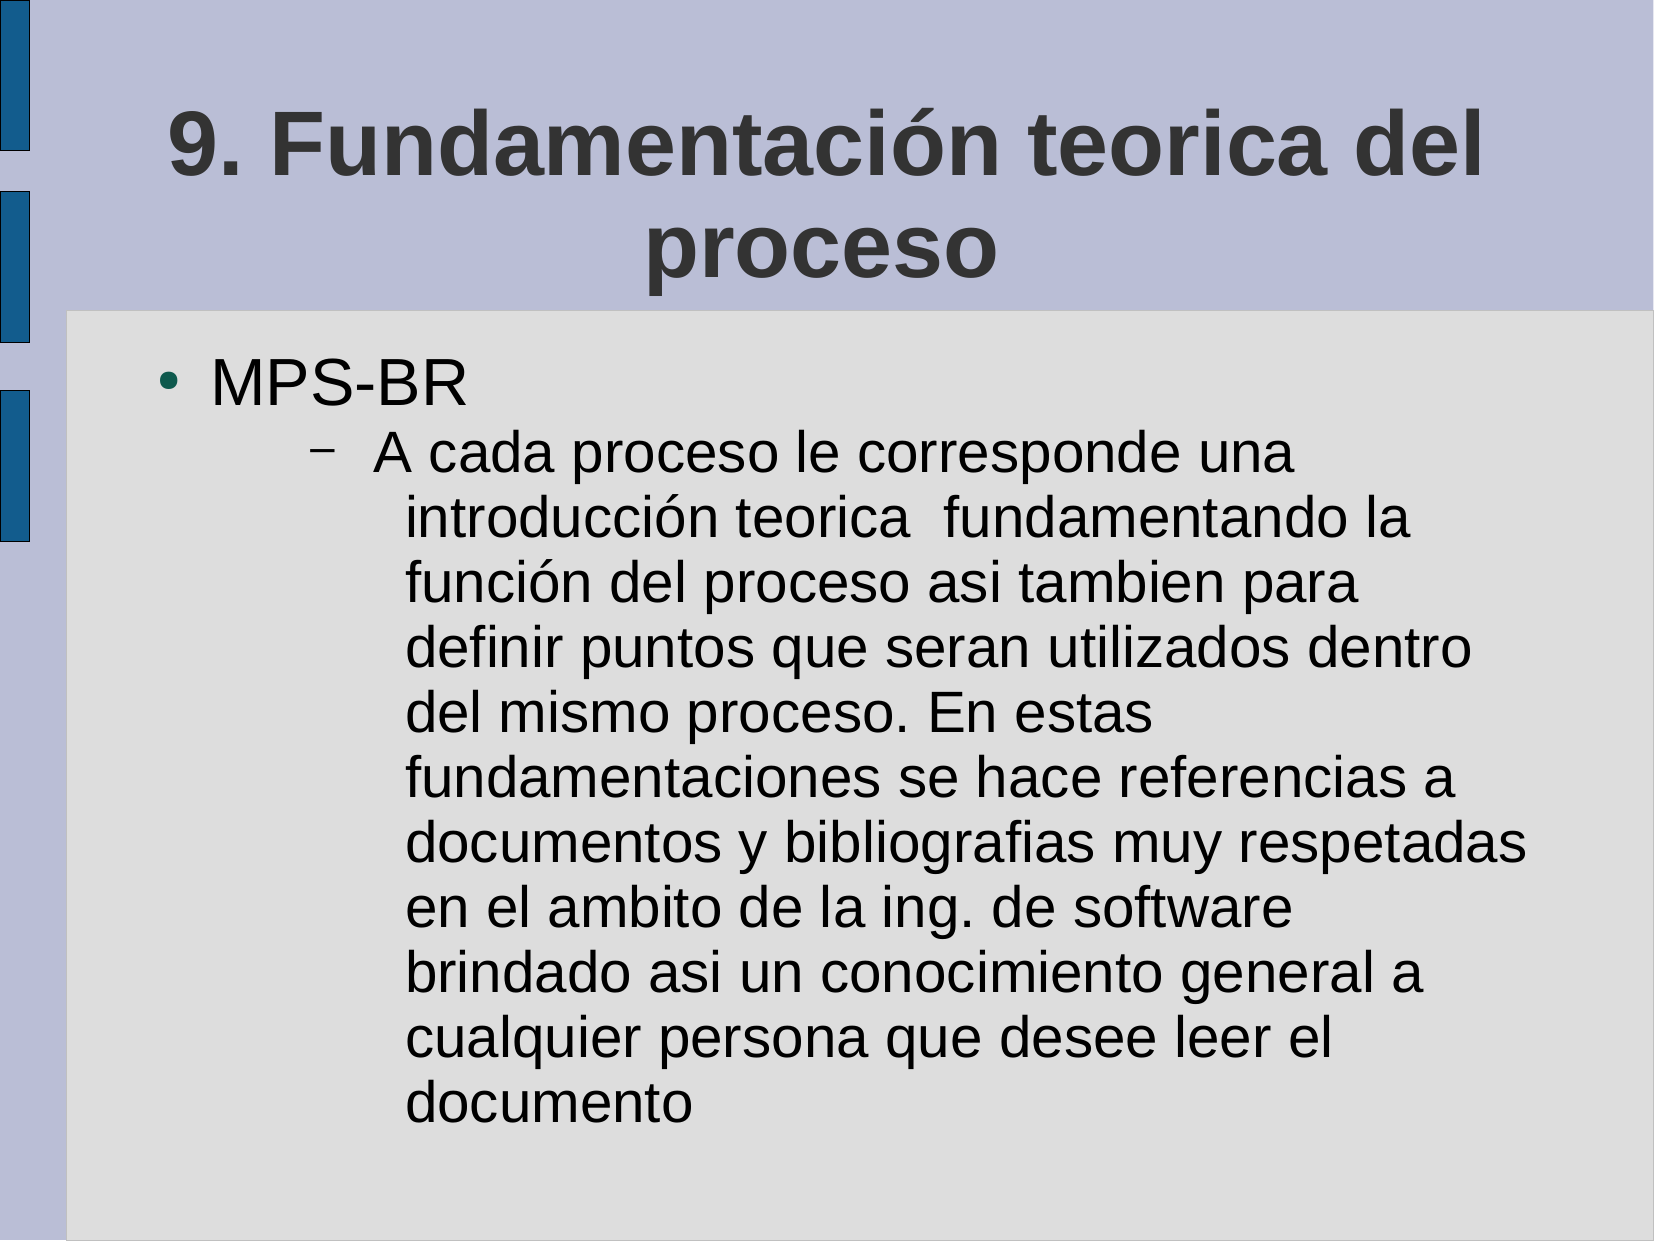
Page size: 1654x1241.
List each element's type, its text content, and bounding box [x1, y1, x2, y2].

list MPS-BR A cada proceso le corresponde una introducción teorica fundamentando la función del proceso asi tambien para definir puntos que seran utilizados dentro del mismo proceso. En estas fundamentaciones se hace referencias a documentos y bibliografias muy respetadas en el ambito de la ing. de software brindado asi un conocimiento general a cualquier persona que desee leer el documento [121, 344, 1534, 1133]
title 9. Fundamentación teorica del proceso [121, 92, 1534, 298]
